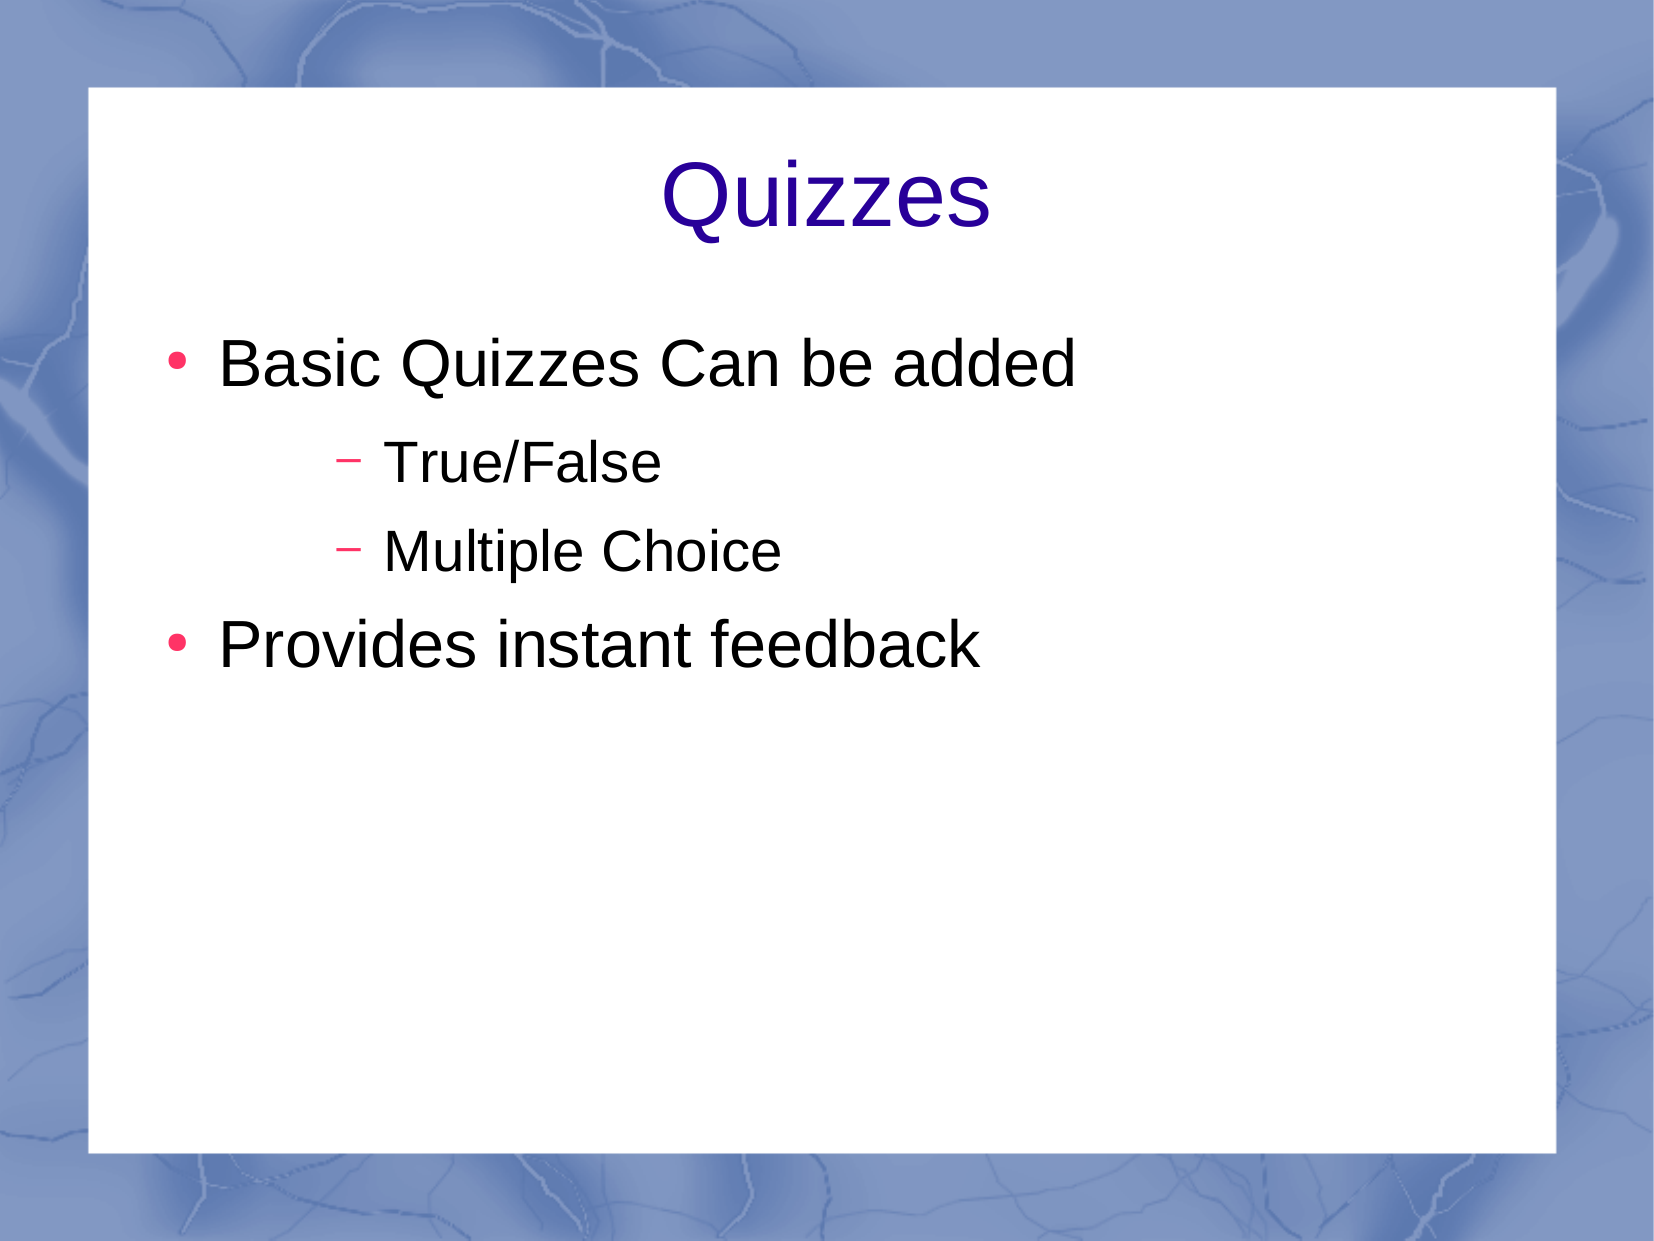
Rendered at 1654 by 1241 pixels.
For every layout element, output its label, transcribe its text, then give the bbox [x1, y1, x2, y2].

title Quizzes [118, 98, 1536, 291]
picture [0, 0, 1654, 1241]
list Basic Quizzes Can be added True/False Multiple Choice Provides instant feedback [147, 325, 1506, 1130]
